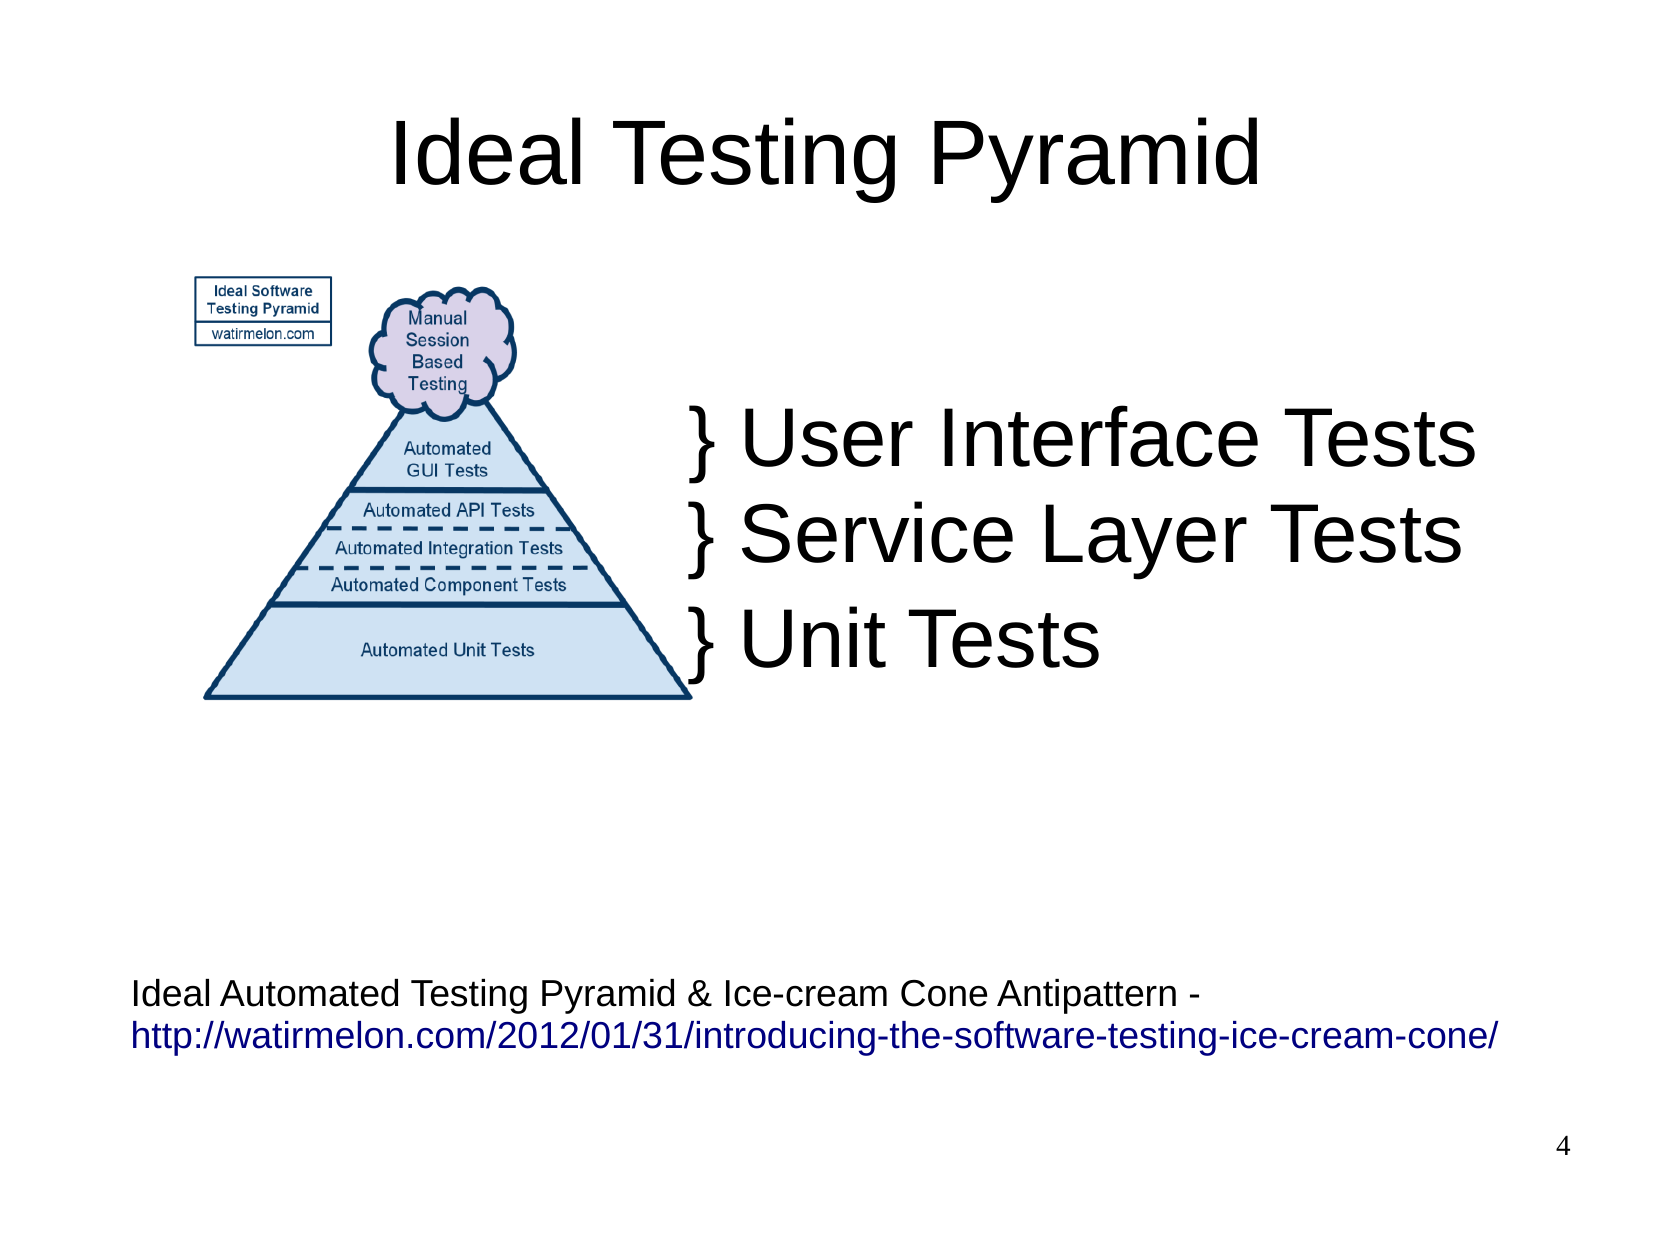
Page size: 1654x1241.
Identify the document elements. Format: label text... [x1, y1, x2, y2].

picture [191, 274, 701, 710]
text_box } Unit Tests [672, 584, 1118, 693]
text_box } Service Layer Tests [673, 480, 1480, 589]
text_box Ideal Automated Testing Pyramid & Ice-cream Cone Antipattern - http://watirmelon.com/2012/01/31/introducing-the-software-testing-ice-cream-cone/ [130, 972, 1530, 1072]
title Ideal Testing Pyramid [82, 49, 1571, 257]
text_box } User Interface Tests [673, 384, 1516, 493]
